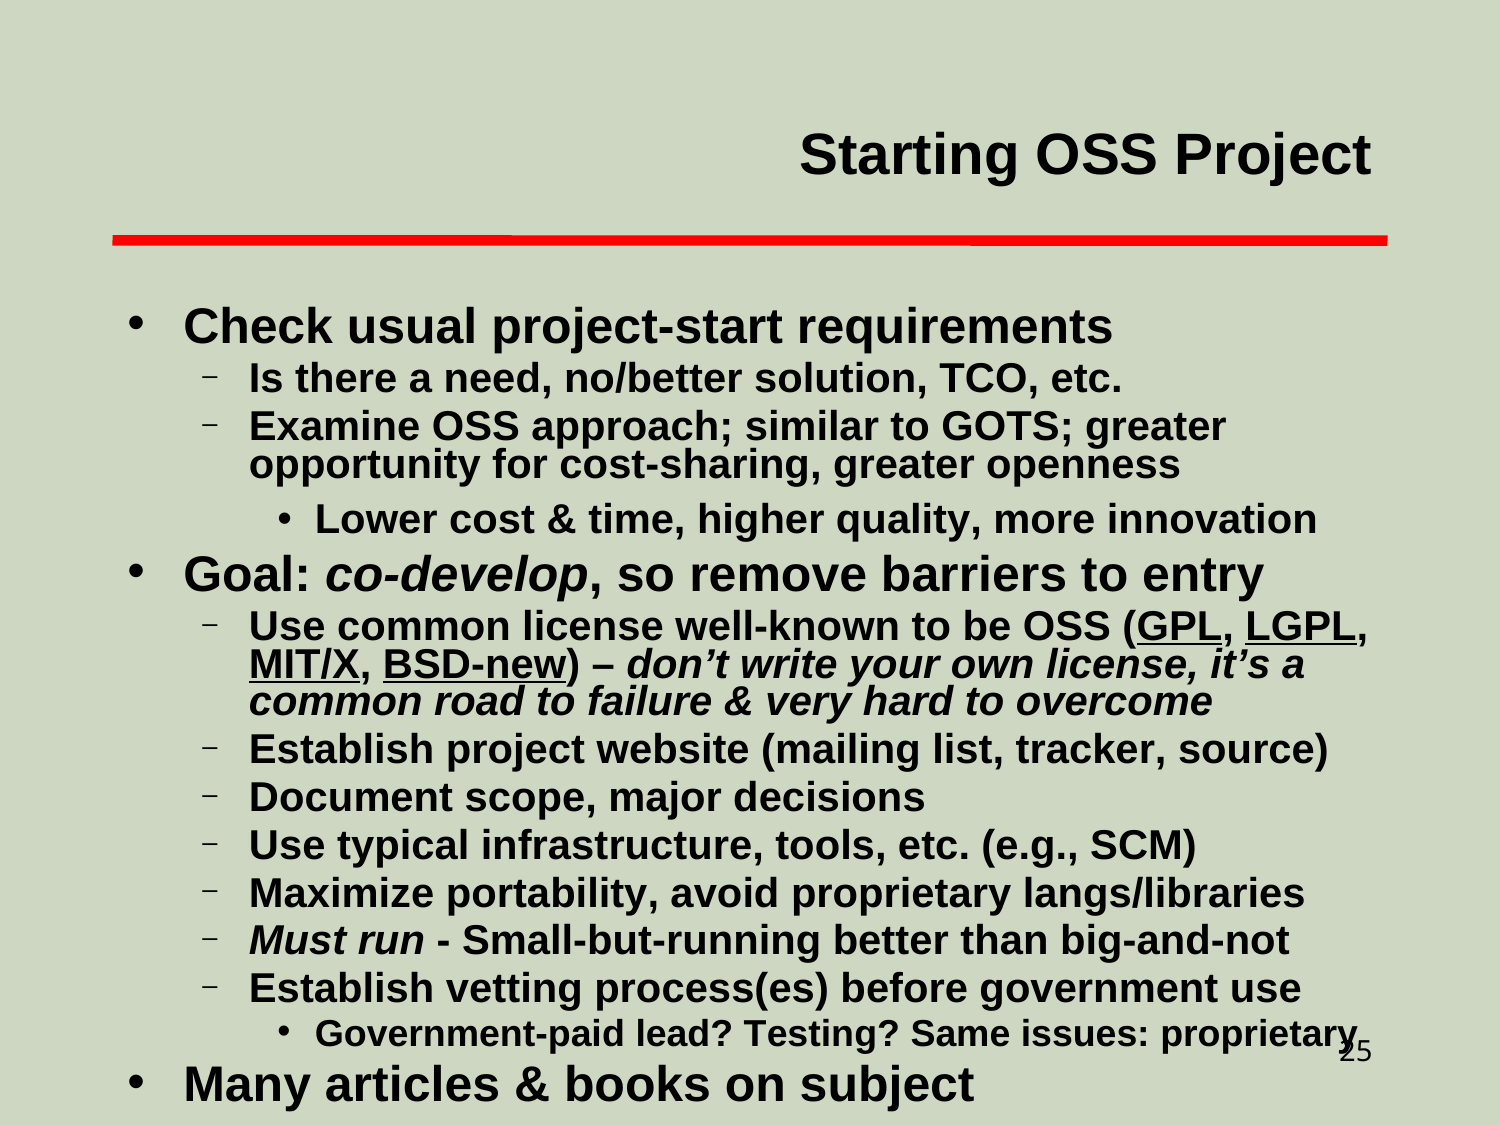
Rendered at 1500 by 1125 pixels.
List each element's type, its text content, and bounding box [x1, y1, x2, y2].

title Starting OSS Project [337, 85, 1388, 224]
list Check usual project-start requirements Is there a need, no/better solution, TCO, etc. Examine OSS approach; similar to GOTS; greater opportunity for cost-sharing, greater openness Lower cost & time, higher quality, more innovation Goal: co-develop, so remove barriers to entry Use common license well-known to be OSS (GPL, LGPL, MIT/X, BSD-new) – don’t write your own license, it’s a common road to failure & very hard to overcome Establish project website (mailing list, tracker, source) Document scope, major decisions Use typical infrastructure, tools, etc. (e.g., SCM) Maximize portability, avoid proprietary langs/libraries Must run - Small-but-running better than big-and-not Establish vetting process(es) before government use Government-paid lead? Testing? Same issues: proprietary Many articles & books on subject [112, 299, 1388, 1119]
